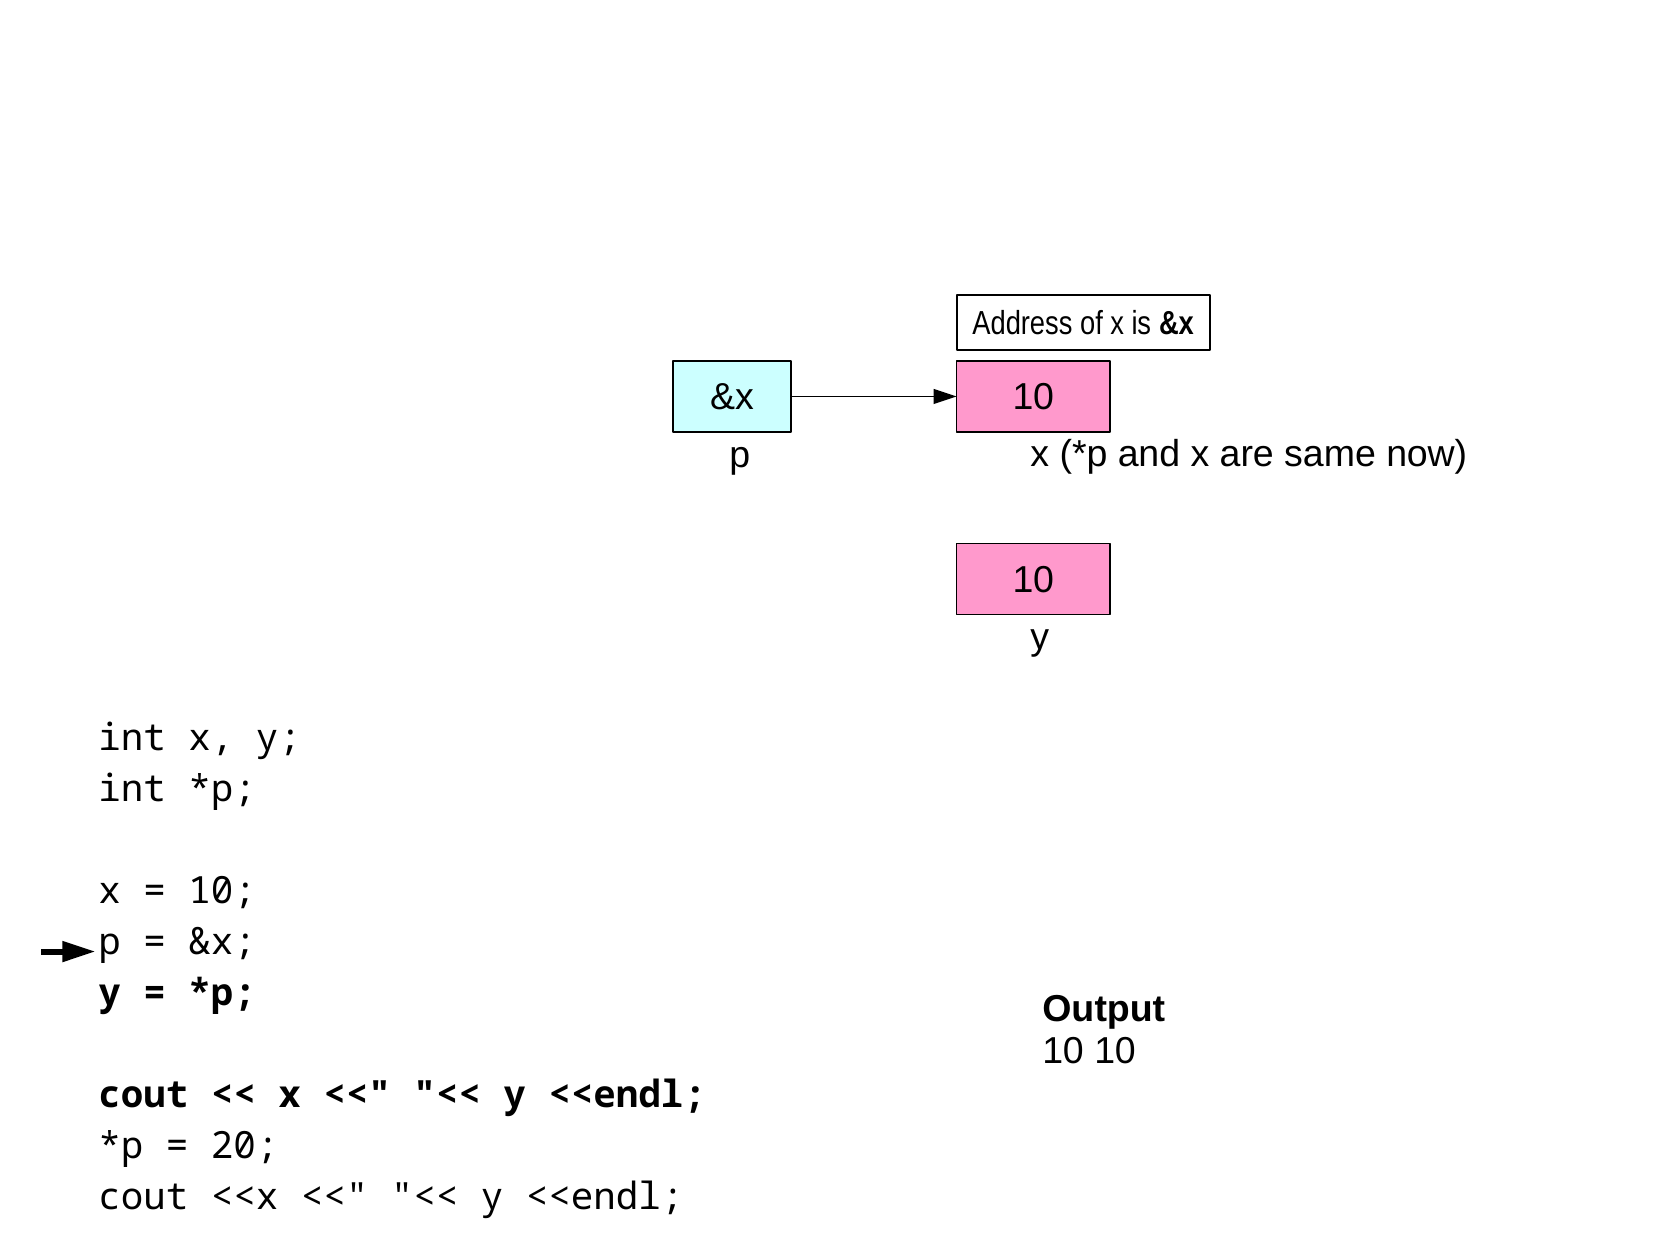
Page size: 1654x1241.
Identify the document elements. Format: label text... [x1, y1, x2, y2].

text_box 10 [956, 360, 1111, 432]
text_box Address of x is &x [956, 295, 1210, 351]
text_box p [714, 425, 765, 483]
text_box y [1015, 607, 1064, 665]
text_box Output 10 10 [1027, 980, 1181, 1122]
text_box x (*p and x are same now) [1015, 425, 1483, 483]
text_box int x, y; int *p; x = 10; p = &x; y = *p; cout << x <<" "<< y <<endl; *p = 20; cout <<x <<" "<< y <<endl; [82, 702, 722, 1158]
text_box &x [673, 360, 792, 432]
text_box 10 [956, 543, 1111, 615]
